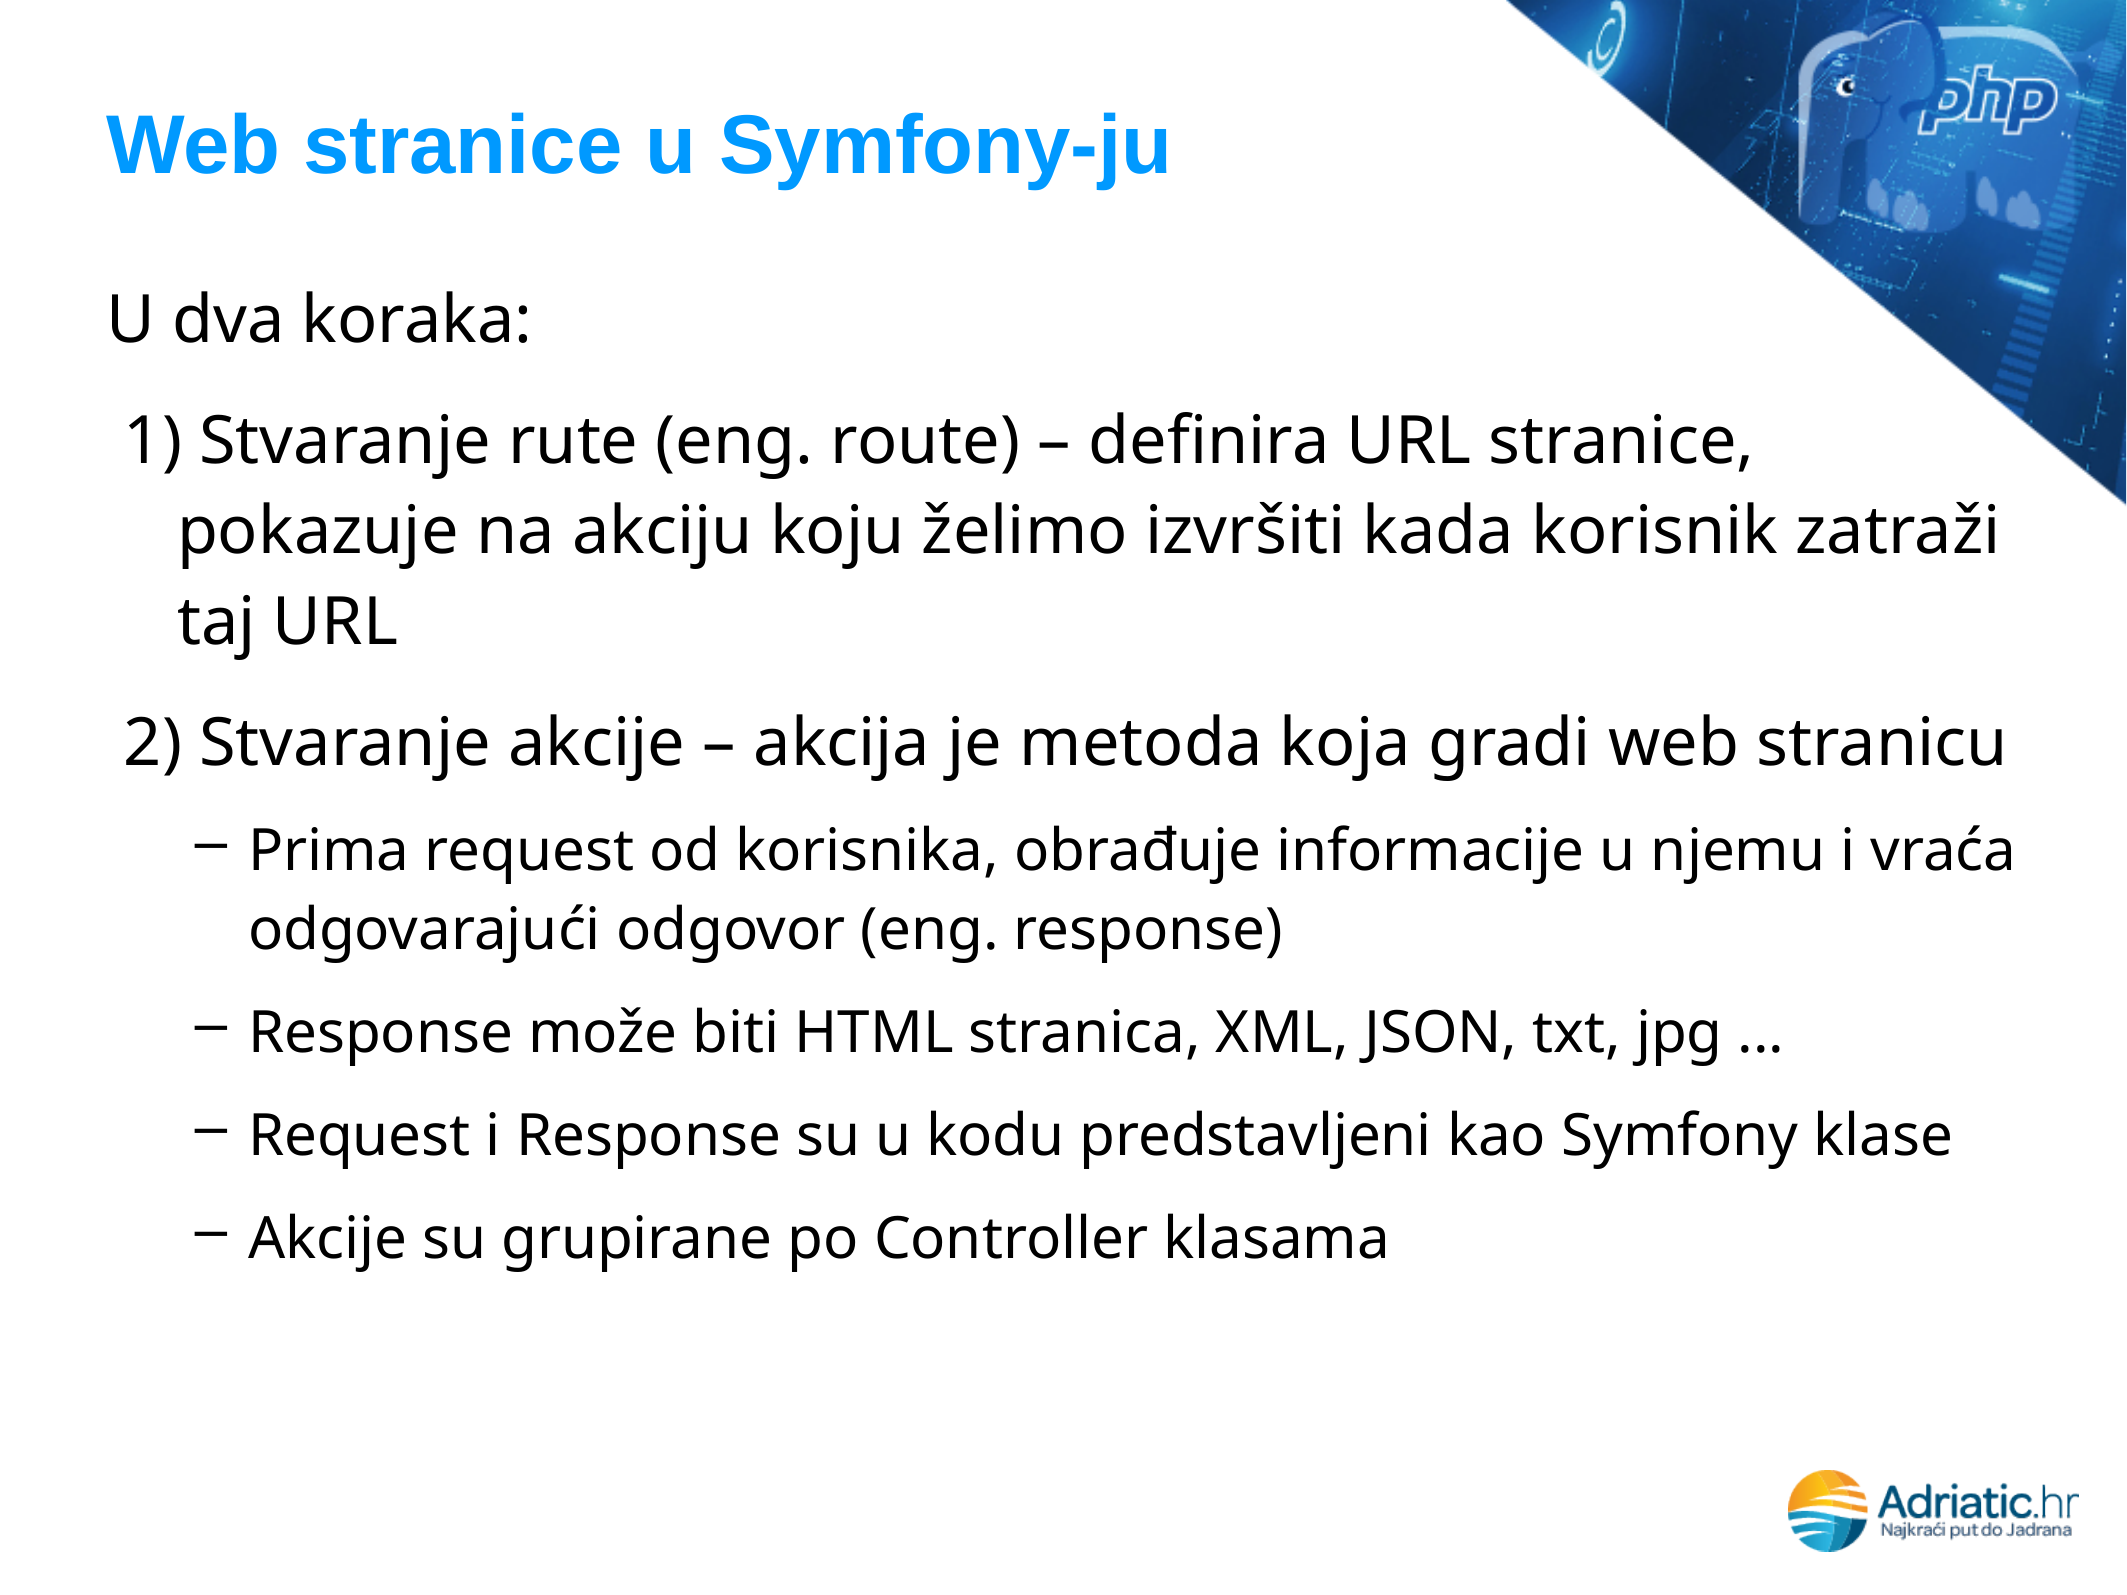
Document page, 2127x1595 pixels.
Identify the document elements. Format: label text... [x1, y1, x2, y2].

picture [1505, 0, 2127, 625]
picture [1788, 1470, 2079, 1552]
title Web stranice u Symfony-ju [106, 70, 1630, 219]
list U dva koraka: Stvaranje rute (eng. route) – definira URL stranice, pokazuje na akciju koju želimo izvršiti kada korisnik zatraži taj URL Stvaranje akcije – akcija je metoda koja gradi web stranicu Prima request od korisnika, obrađuje informacije u njemu i vraća odgovarajući odgovor (eng. response) Response može biti HTML stranica, XML, JSON, txt, jpg ... Request i Response su u kodu predstavljeni kao Symfony klase Akcije su grupirane po Controller klasama [106, 271, 2020, 1453]
